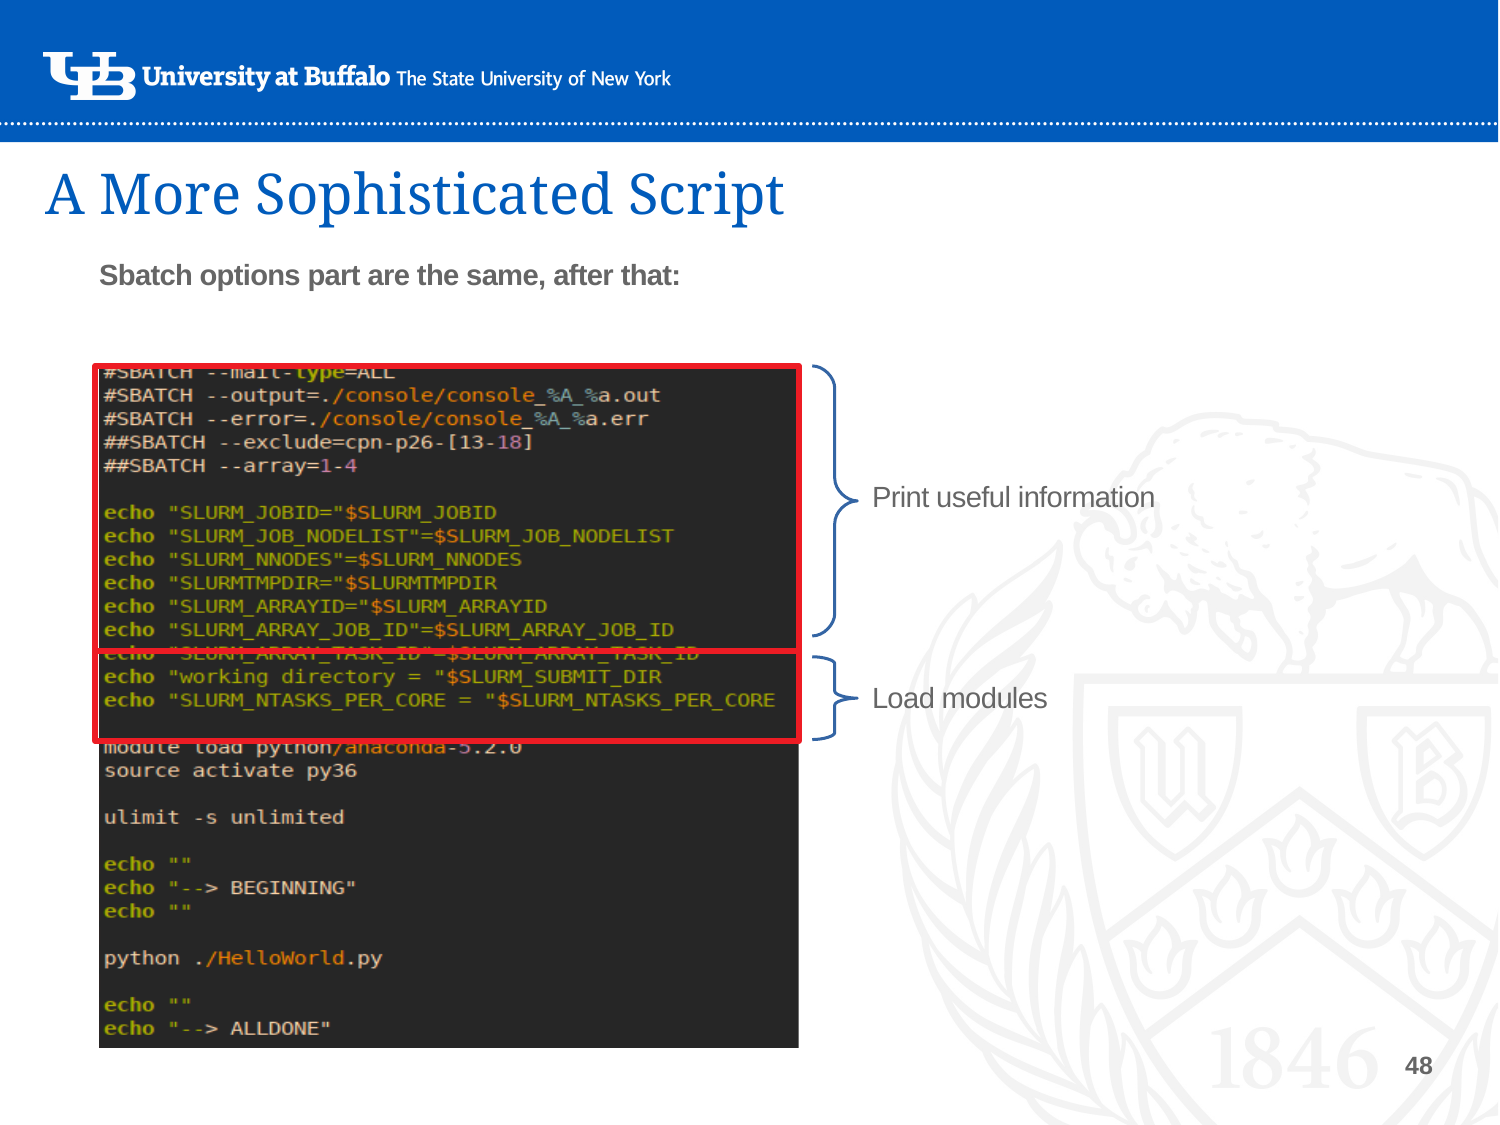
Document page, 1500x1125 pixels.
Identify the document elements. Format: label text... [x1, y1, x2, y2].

picture [0, 0, 1499, 1125]
text_box Sbatch options part are the same, after that: [84, 251, 794, 300]
title A More Sophisticated Script [30, 153, 1387, 233]
text_box Load modules [857, 674, 1188, 725]
text_box Print useful information [857, 473, 1188, 524]
text_box [95, 365, 799, 741]
